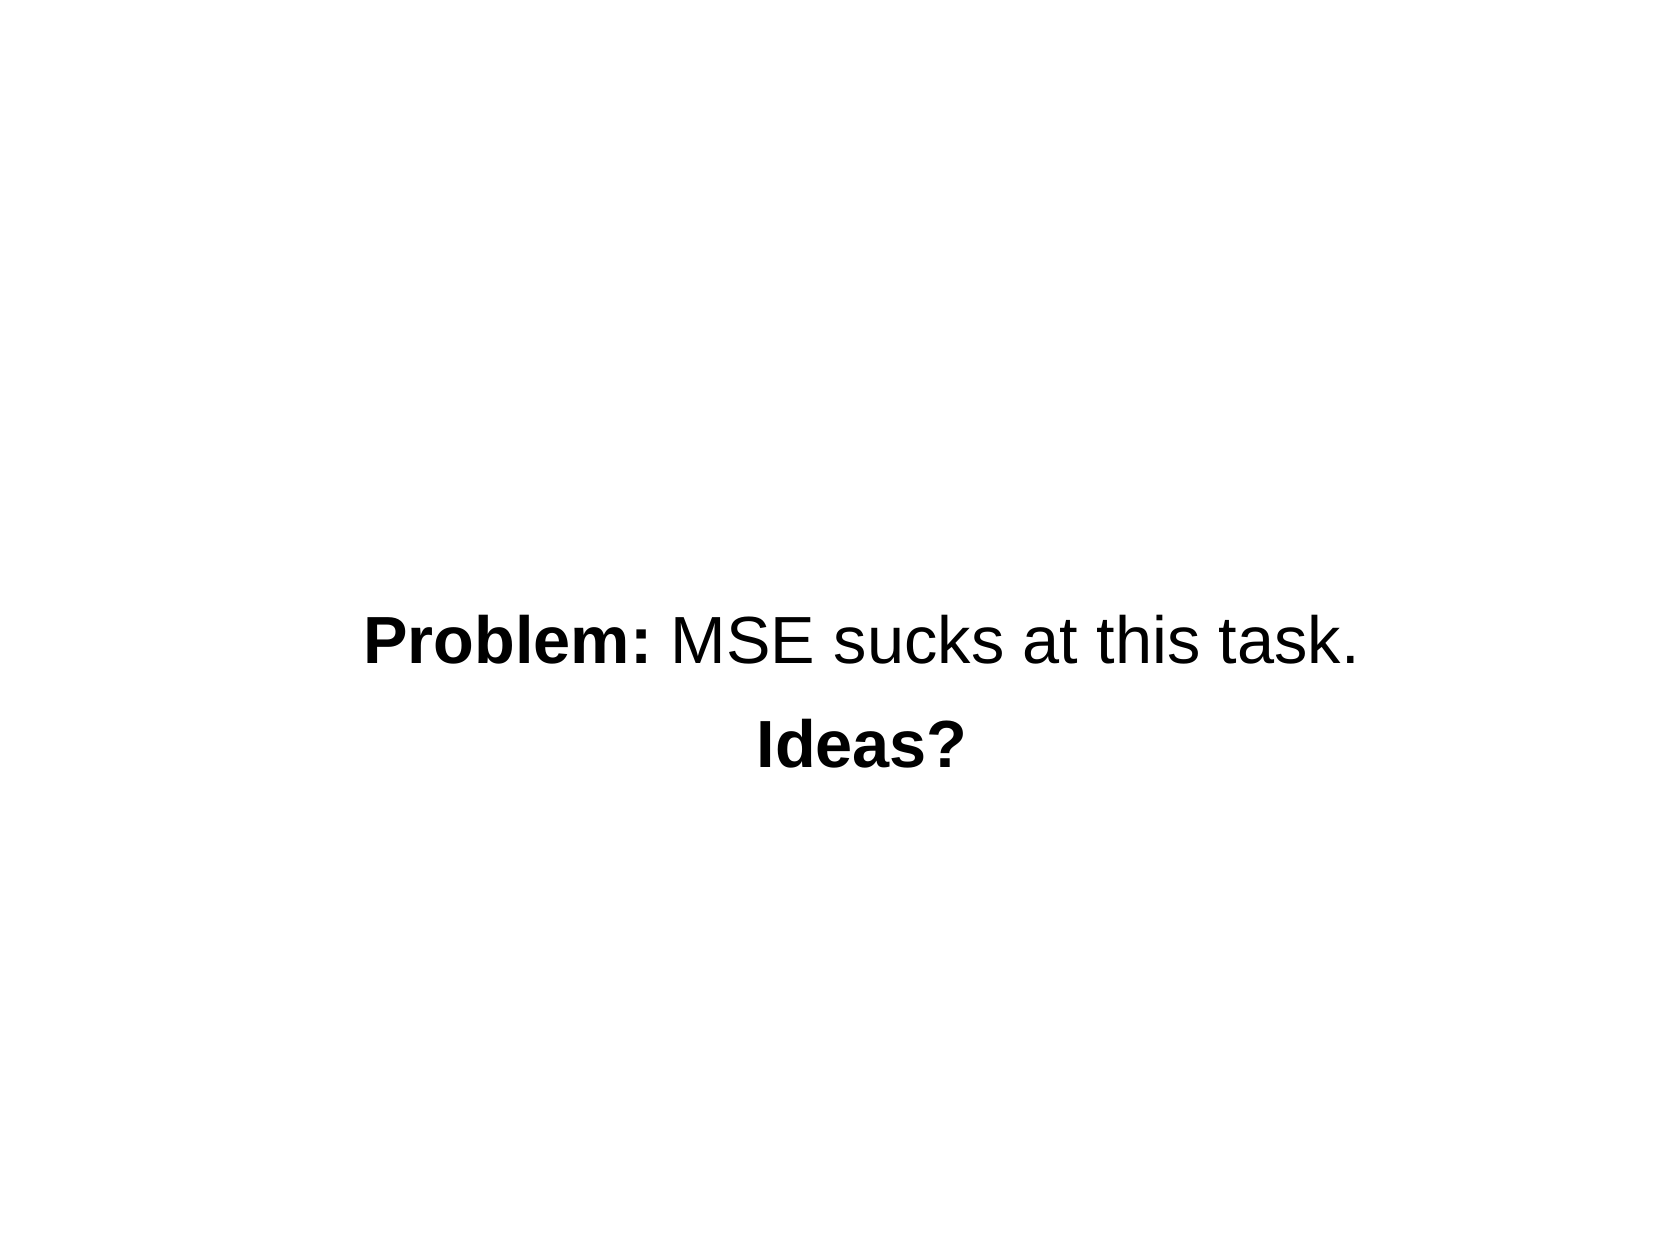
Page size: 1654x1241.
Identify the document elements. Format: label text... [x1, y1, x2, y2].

list Problem: MSE sucks at this task. Ideas? [82, 290, 1571, 1010]
